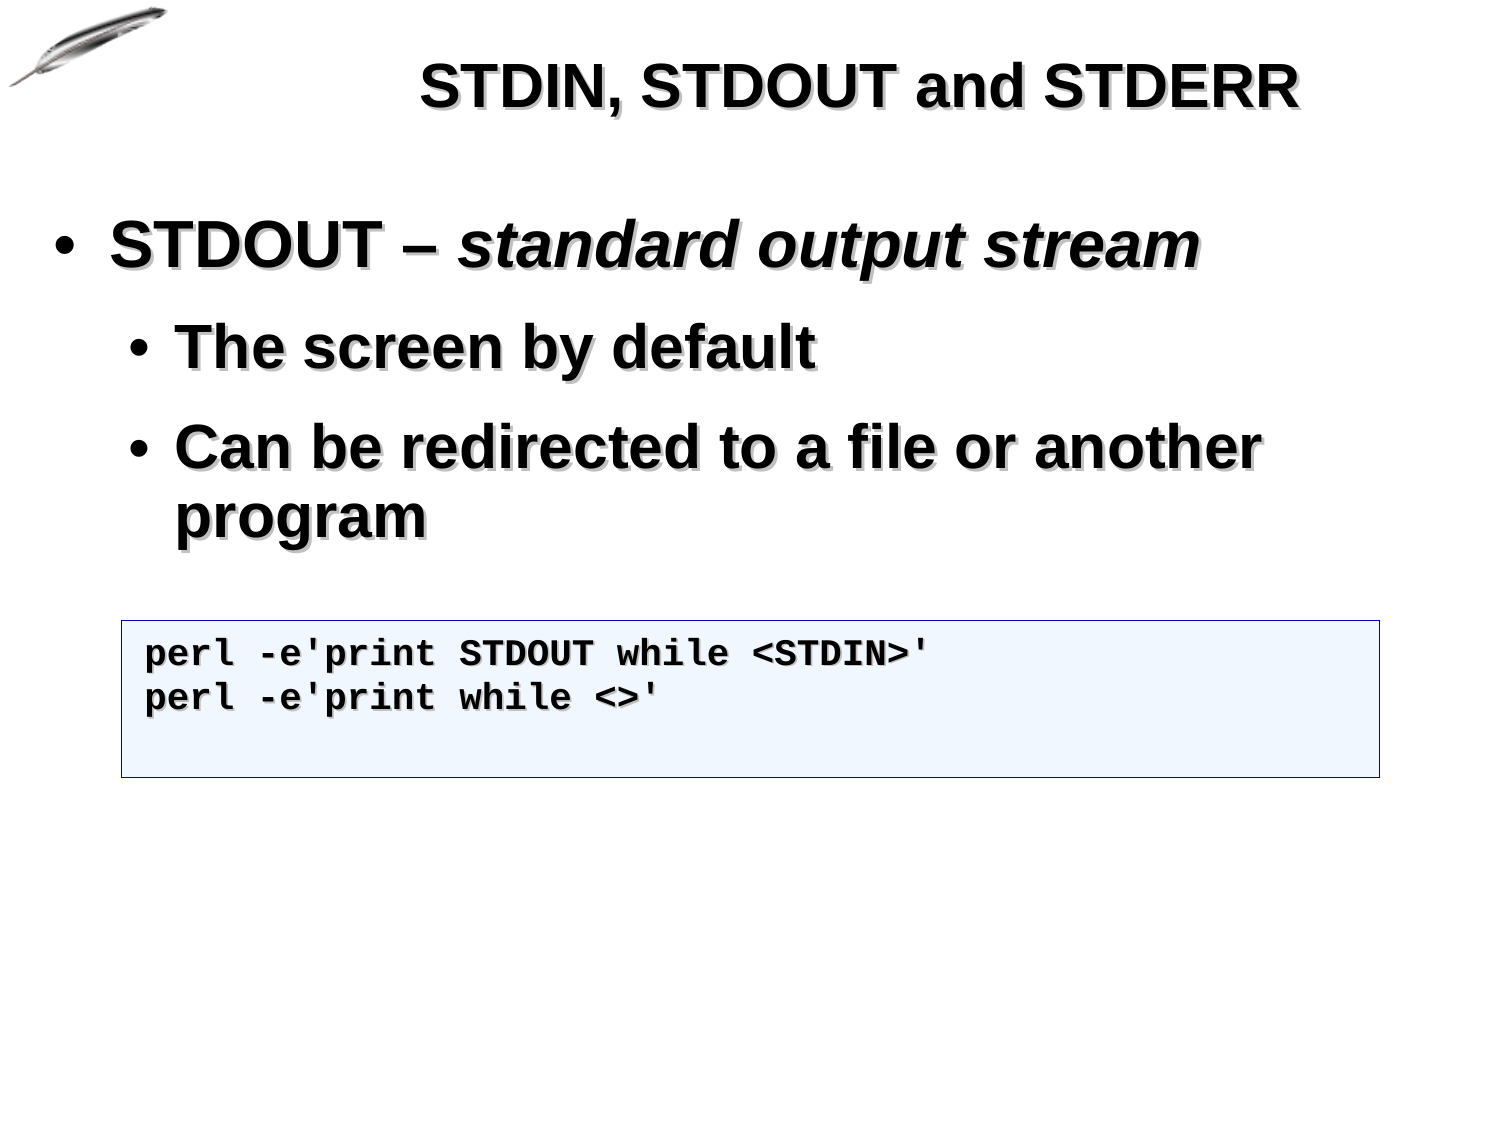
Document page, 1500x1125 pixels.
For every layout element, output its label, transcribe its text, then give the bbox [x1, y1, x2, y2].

title STDIN, STDOUT and STDERR [419, 0, 1459, 179]
picture [5, 5, 173, 89]
text_box perl -e'print STDOUT while <STDIN>' perl -e'print while <>' [120, 620, 1380, 778]
list STDOUT – standard output stream The screen by default Can be redirected to a file or another program [53, 207, 1447, 1084]
